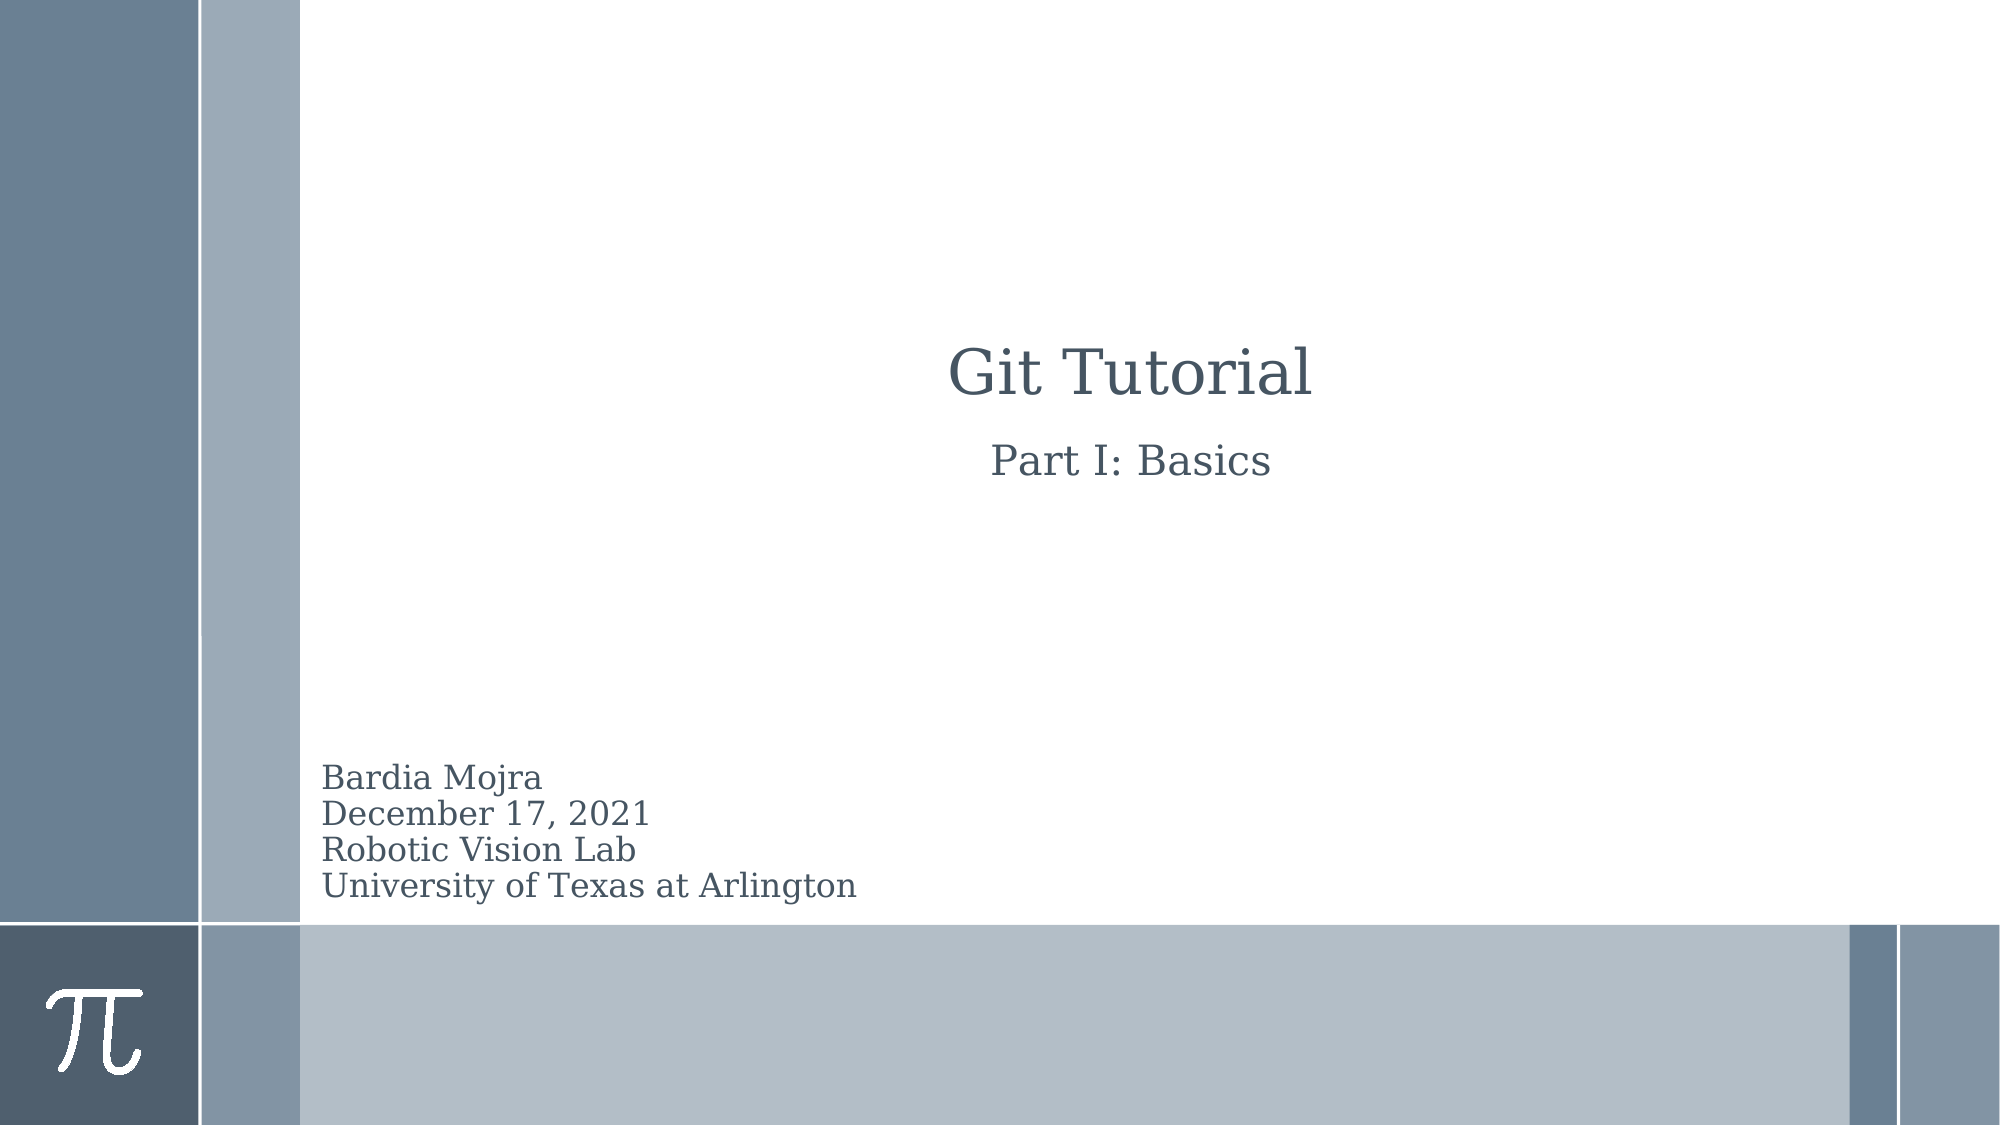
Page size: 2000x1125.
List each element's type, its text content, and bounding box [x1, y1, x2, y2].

text_box Bardia Mojra December 17, 2021 Robotic Vision Lab University of Texas at Arlington [306, 754, 885, 930]
text_box Git Tutorial Part I: Basics [312, 179, 1950, 646]
